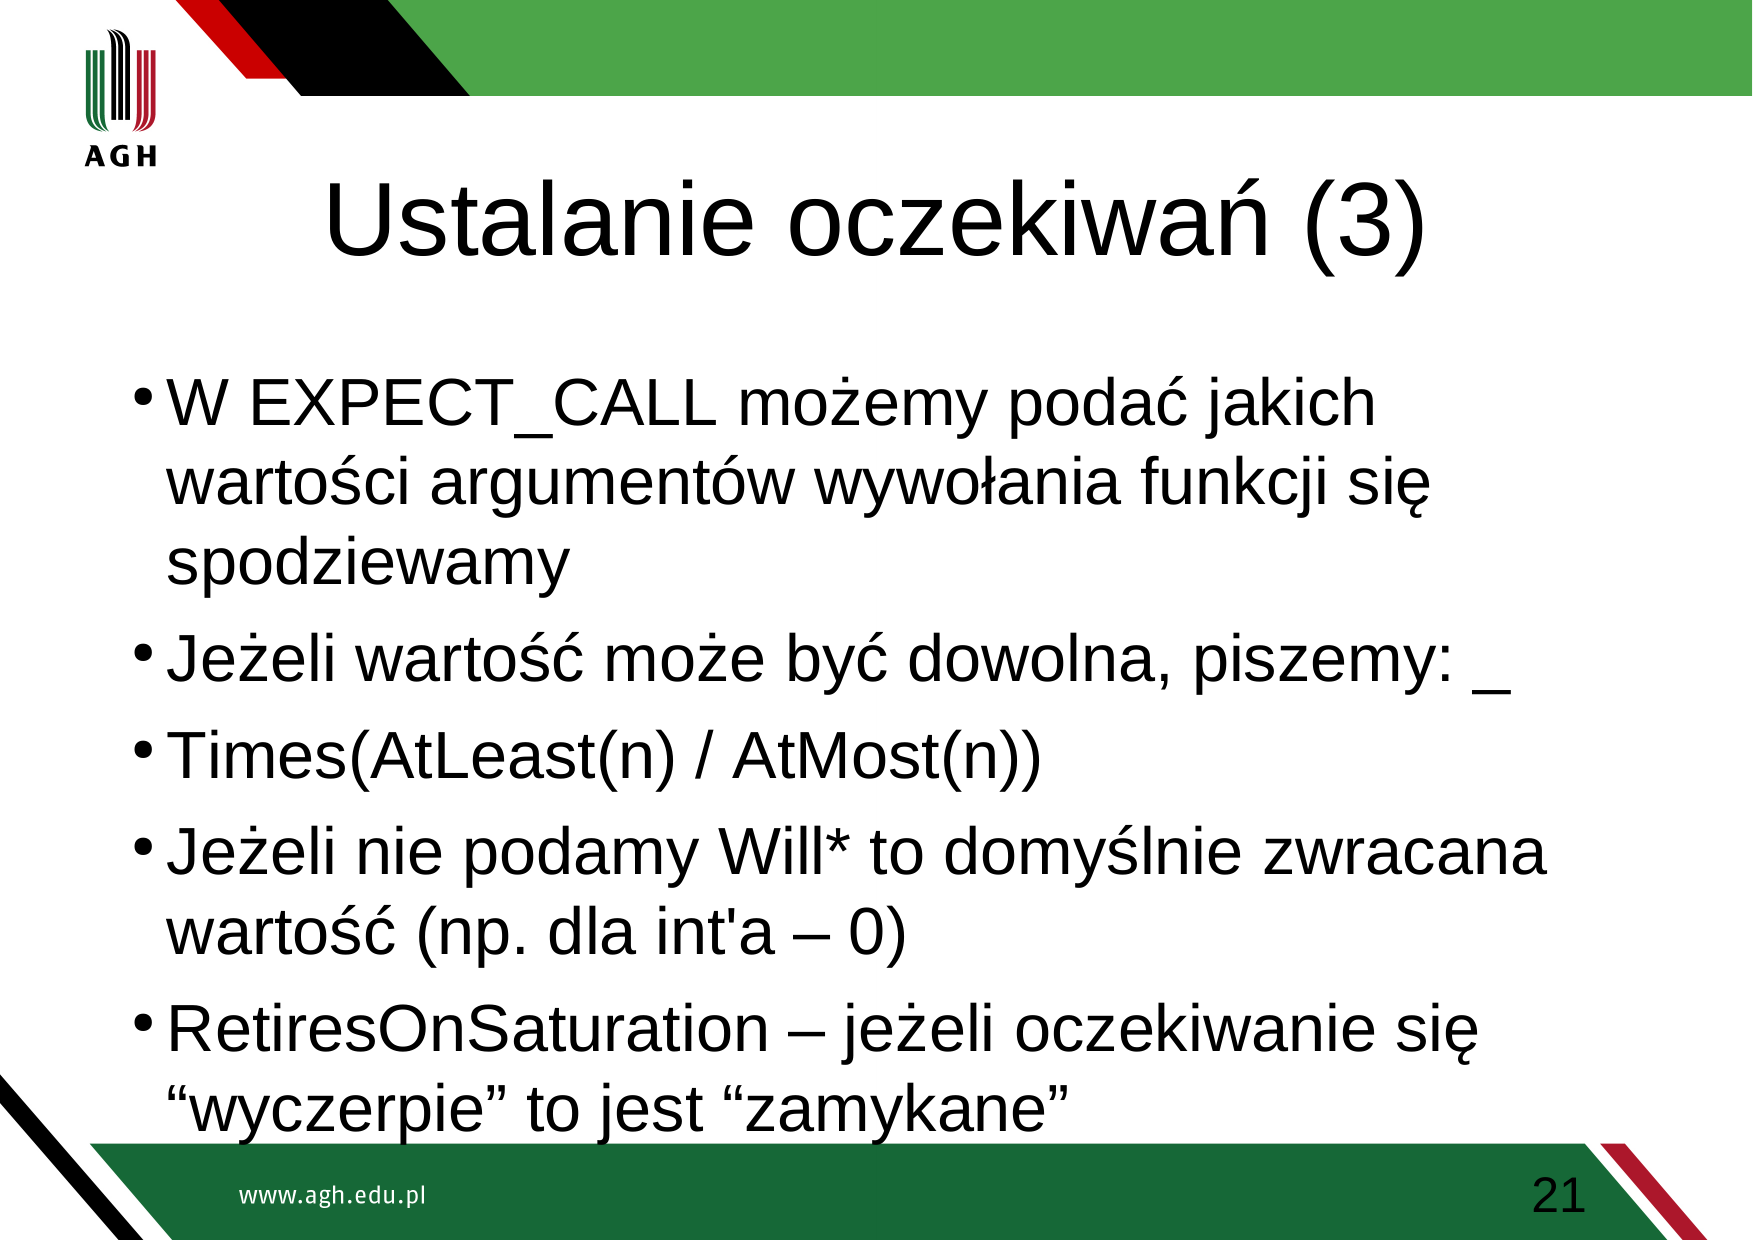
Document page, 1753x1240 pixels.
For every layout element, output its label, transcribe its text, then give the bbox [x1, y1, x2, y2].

picture [0, 0, 1753, 1240]
subtitle W EXPECT_CALL możemy podać jakich wartości argumentów wywołania funkcji się spodziewamy Jeżeli wartość może być dowolna, piszemy: _ Times(AtLeast(n) / AtMost(n)) Jeżeli nie podamy Will* to domyślnie zwracana wartość (np. dla int'a – 0) RetiresOnSaturation – jeżeli oczekiwanie się “wyczerpie” to jest “zamykane” [131, 358, 1622, 1145]
title Ustalanie oczekiwań (3) [131, 110, 1622, 317]
